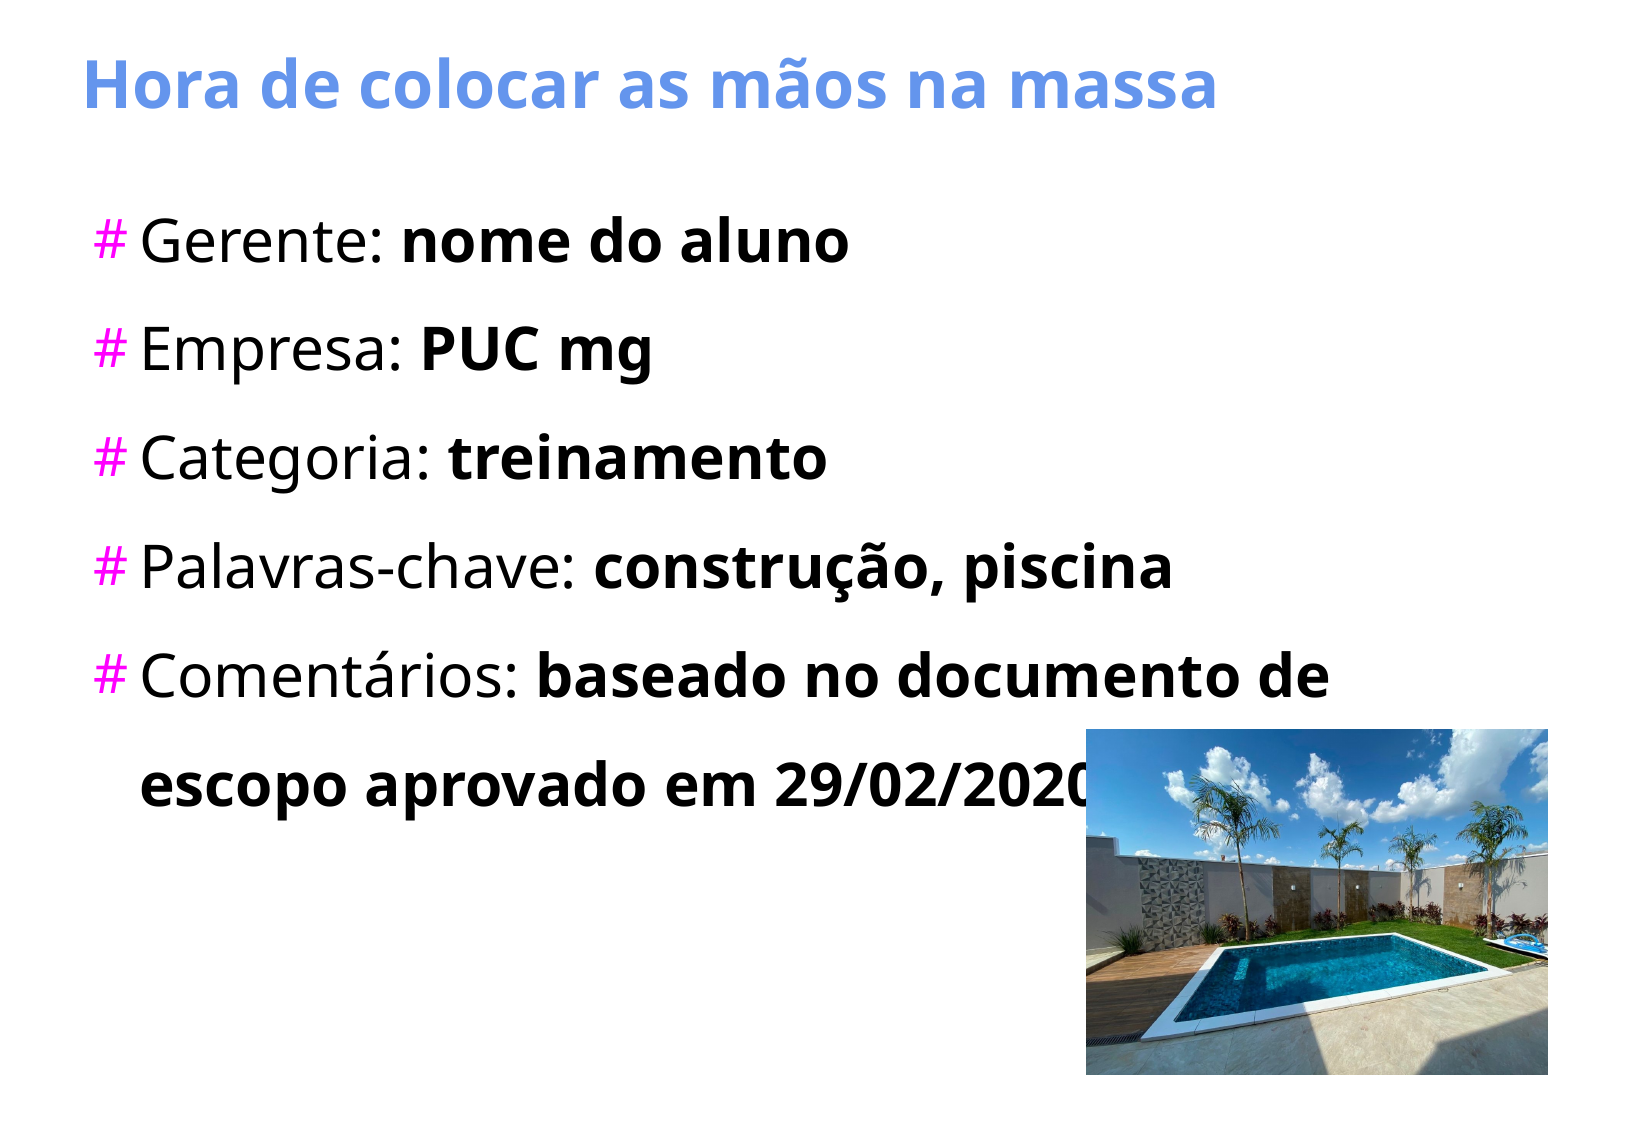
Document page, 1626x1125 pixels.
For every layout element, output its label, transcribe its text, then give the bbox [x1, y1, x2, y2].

title Hora de colocar as mãos na massa [81, 41, 1544, 122]
list Gerente: nome do aluno Empresa: PUC mg Categoria: treinamento Palavras-chave: construção, piscina Comentários: baseado no documento de escopo aprovado em 29/02/2020. [81, 165, 1544, 1016]
picture [1086, 729, 1548, 1075]
